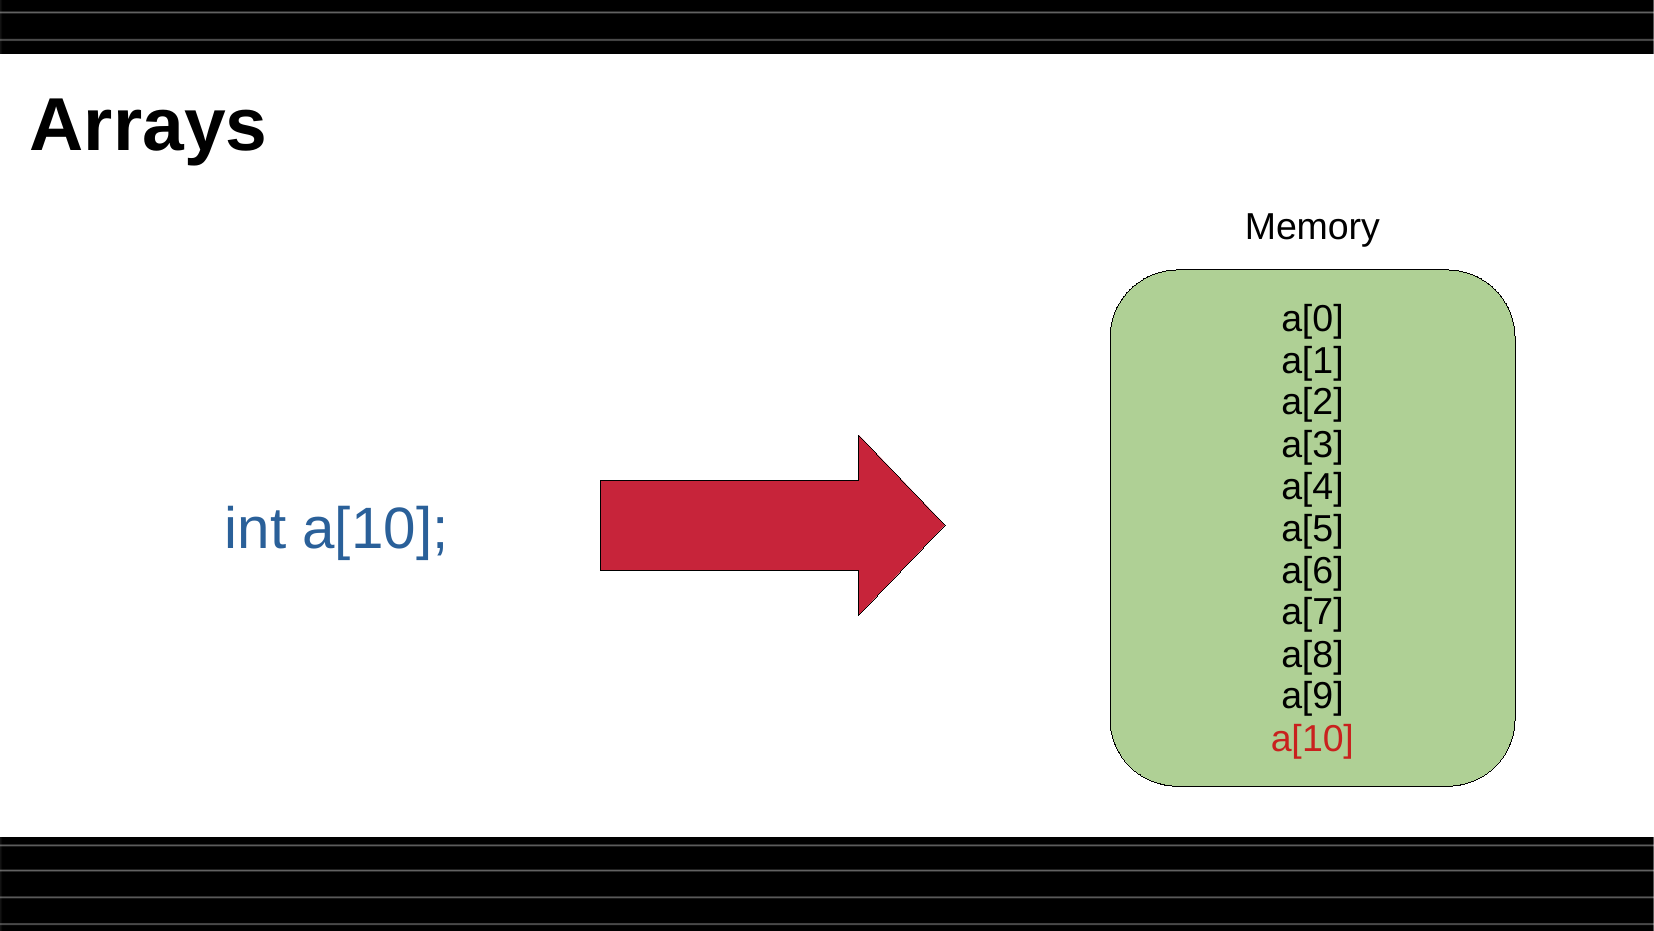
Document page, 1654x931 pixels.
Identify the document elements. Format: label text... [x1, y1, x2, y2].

text_box Memory [1230, 198, 1441, 256]
text_box int a[10]; [210, 488, 481, 616]
text_box Arrays [15, 75, 1546, 174]
picture [0, 837, 1654, 931]
text_box a[0] a[1] a[2] a[3] a[4] a[5] a[6] a[7] a[8] a[9] a[10] [1110, 269, 1516, 787]
picture [0, 0, 1654, 54]
text_box [600, 435, 946, 616]
